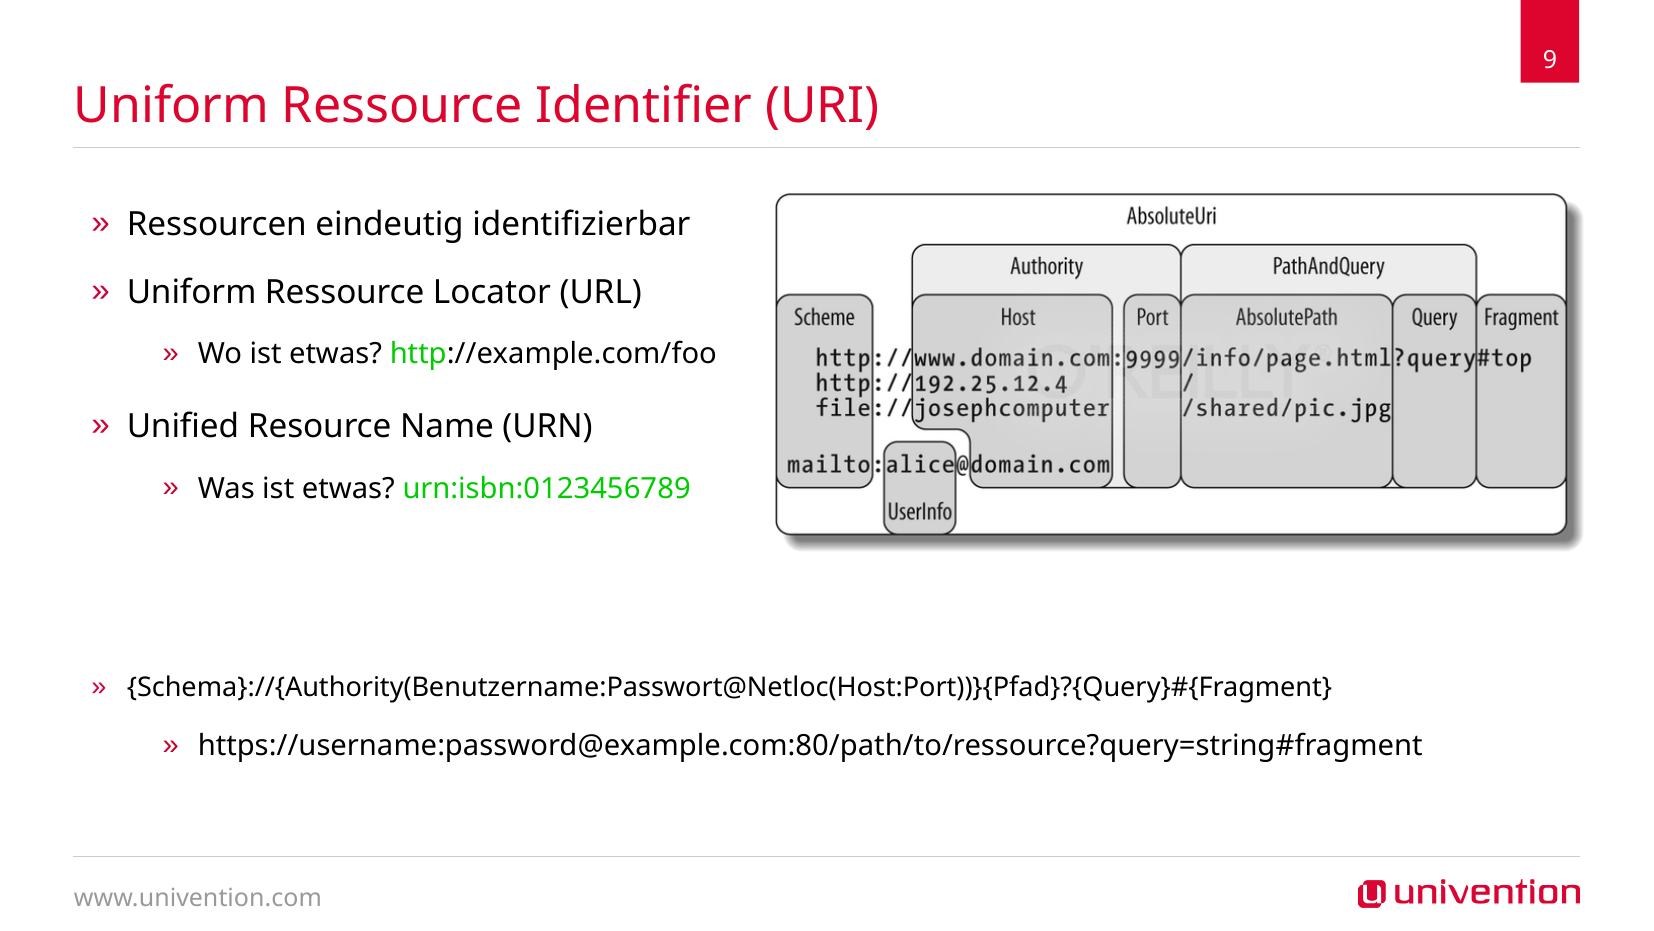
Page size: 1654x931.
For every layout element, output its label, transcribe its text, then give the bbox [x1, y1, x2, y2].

list Ressourcen eindeutig identifizierbar Uniform Ressource Locator (URL) Wo ist etwas? http://example.com/foo Unified Resource Name (URN) Was ist etwas? urn:isbn:0123456789 {Schema}://{Authority(Benutzername:Passwort@Netloc(Host:Port))}{Pfad}?{Query}#{Fragment} https://username:password@example.com:80/path/to/ressource?query=string#fragment [73, 177, 1580, 827]
title Uniform Ressource Identifier (URI) [73, 59, 1580, 148]
picture [1358, 879, 1580, 908]
picture [766, 180, 1595, 562]
